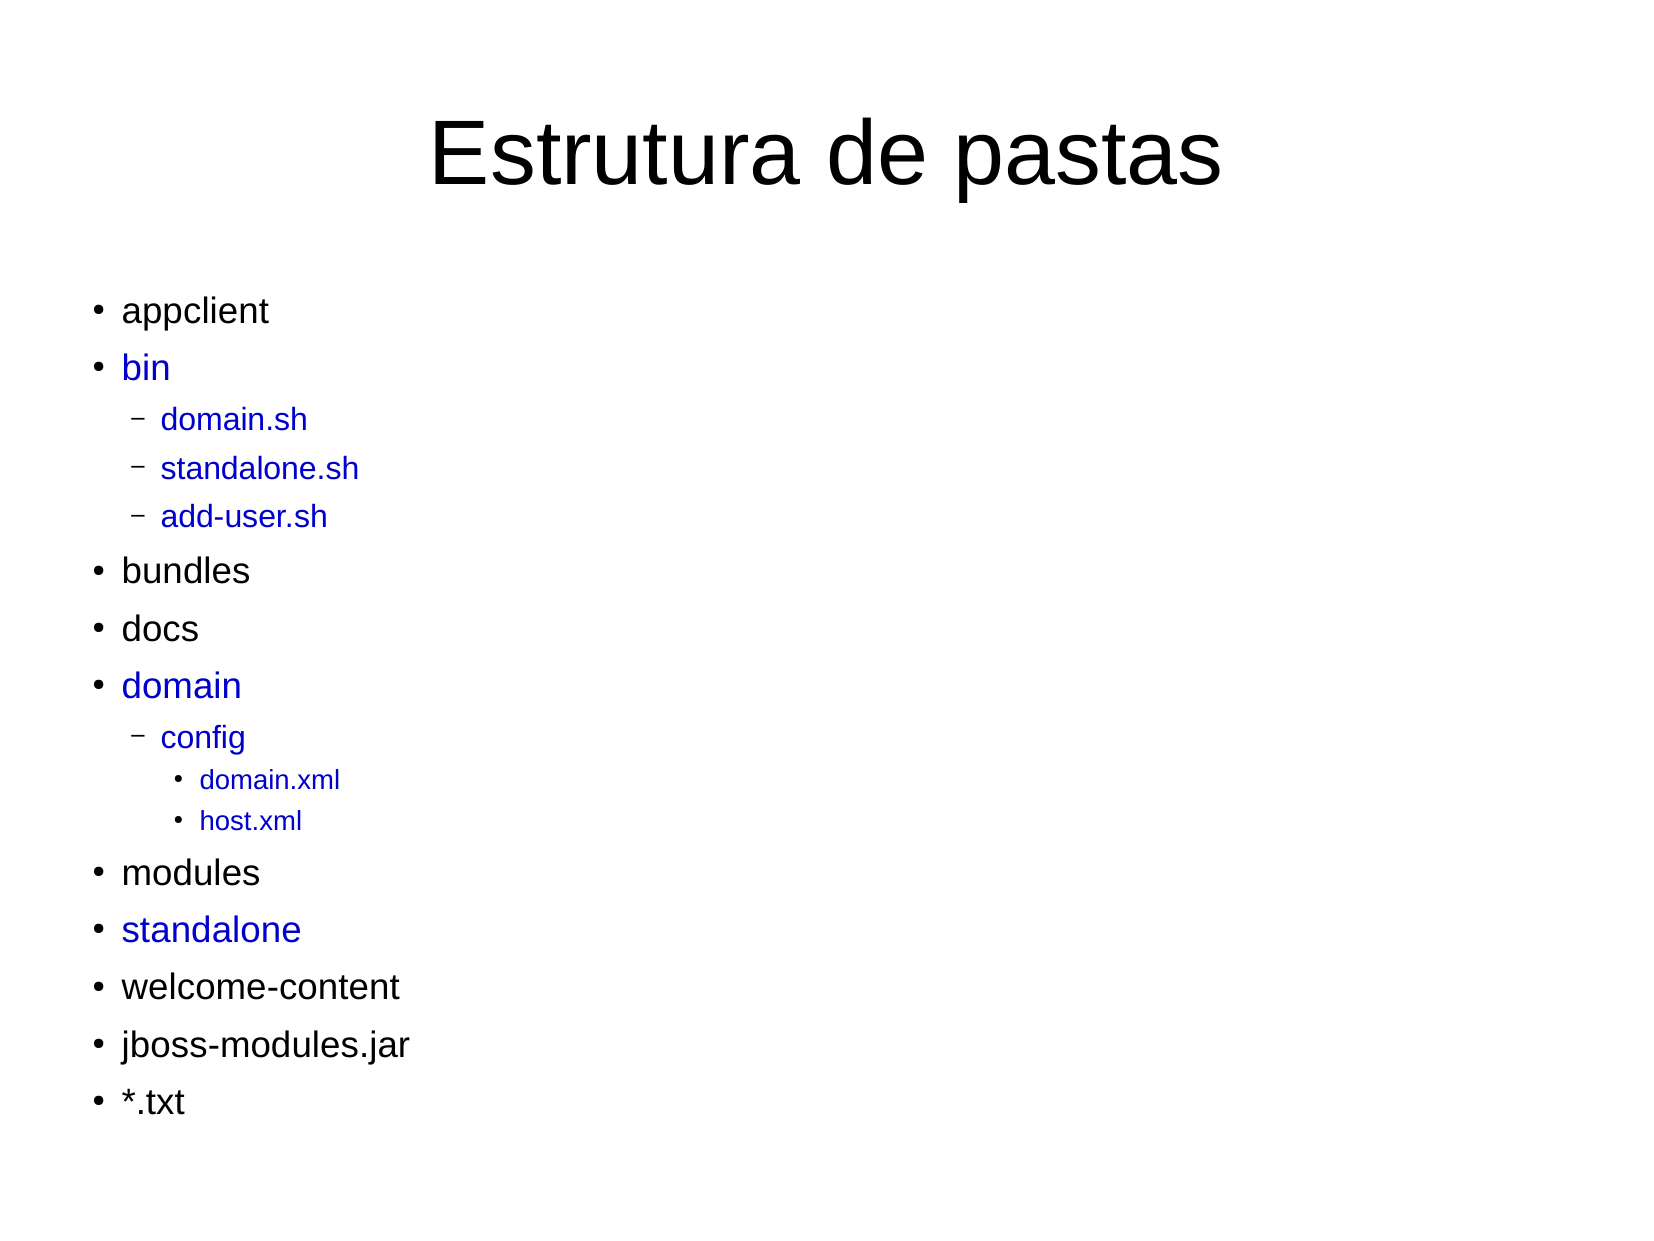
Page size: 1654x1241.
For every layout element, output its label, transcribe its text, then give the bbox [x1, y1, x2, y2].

list appclient bin domain.sh standalone.sh add-user.sh bundles docs domain config domain.xml host.xml modules standalone welcome-content jboss-modules.jar *.txt [82, 290, 1571, 1123]
title Estrutura de pastas [82, 49, 1571, 257]
